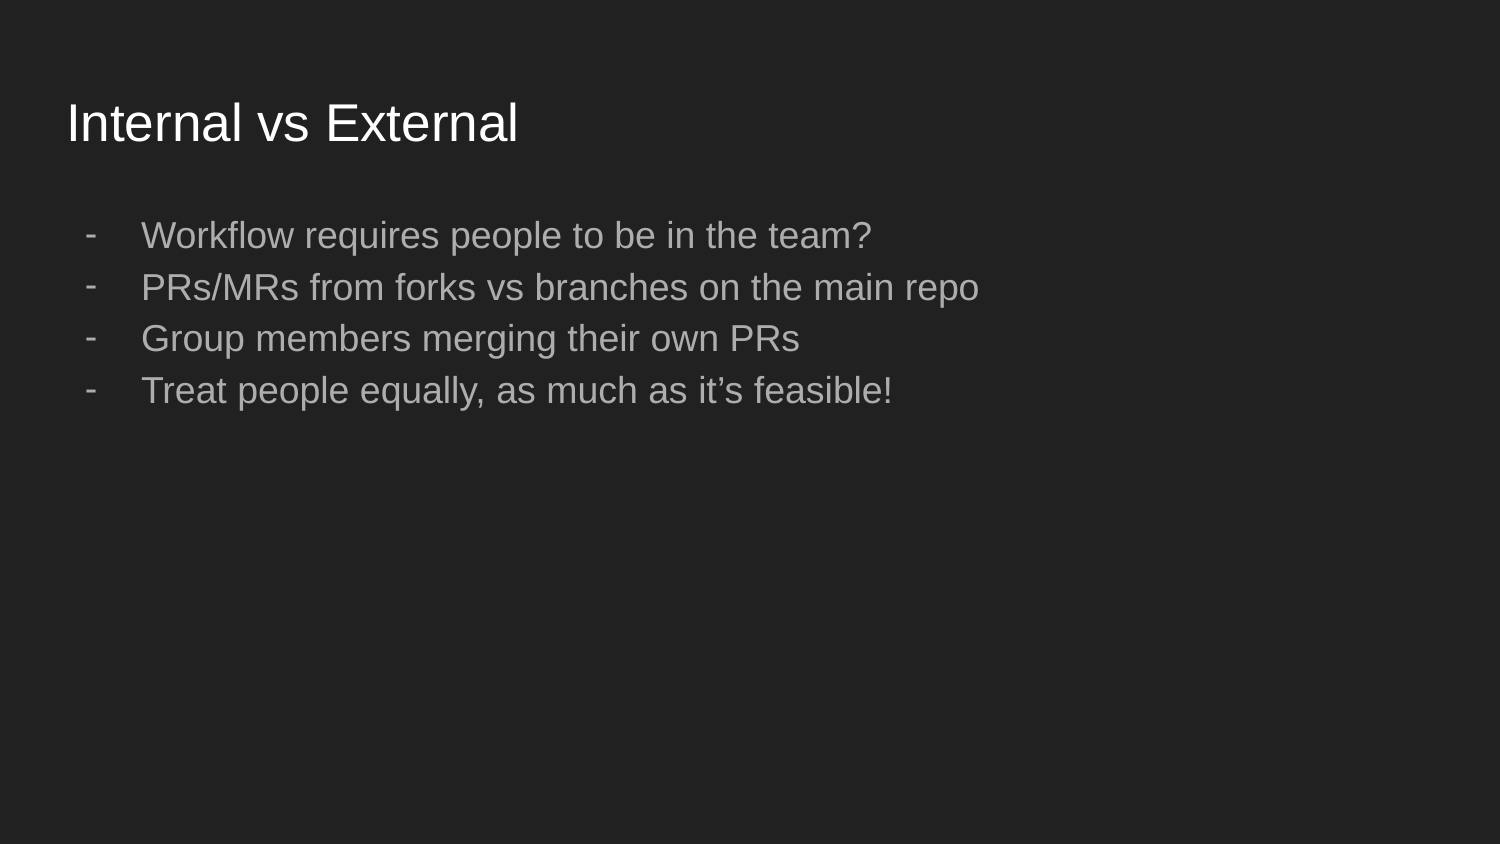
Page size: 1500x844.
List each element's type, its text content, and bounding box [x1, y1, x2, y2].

title Internal vs External [51, 72, 1449, 167]
list Workflow requires people to be in the team? PRs/MRs from forks vs branches on the main repo Group members merging their own PRs Treat people equally, as much as it’s feasible! [51, 189, 1449, 750]
